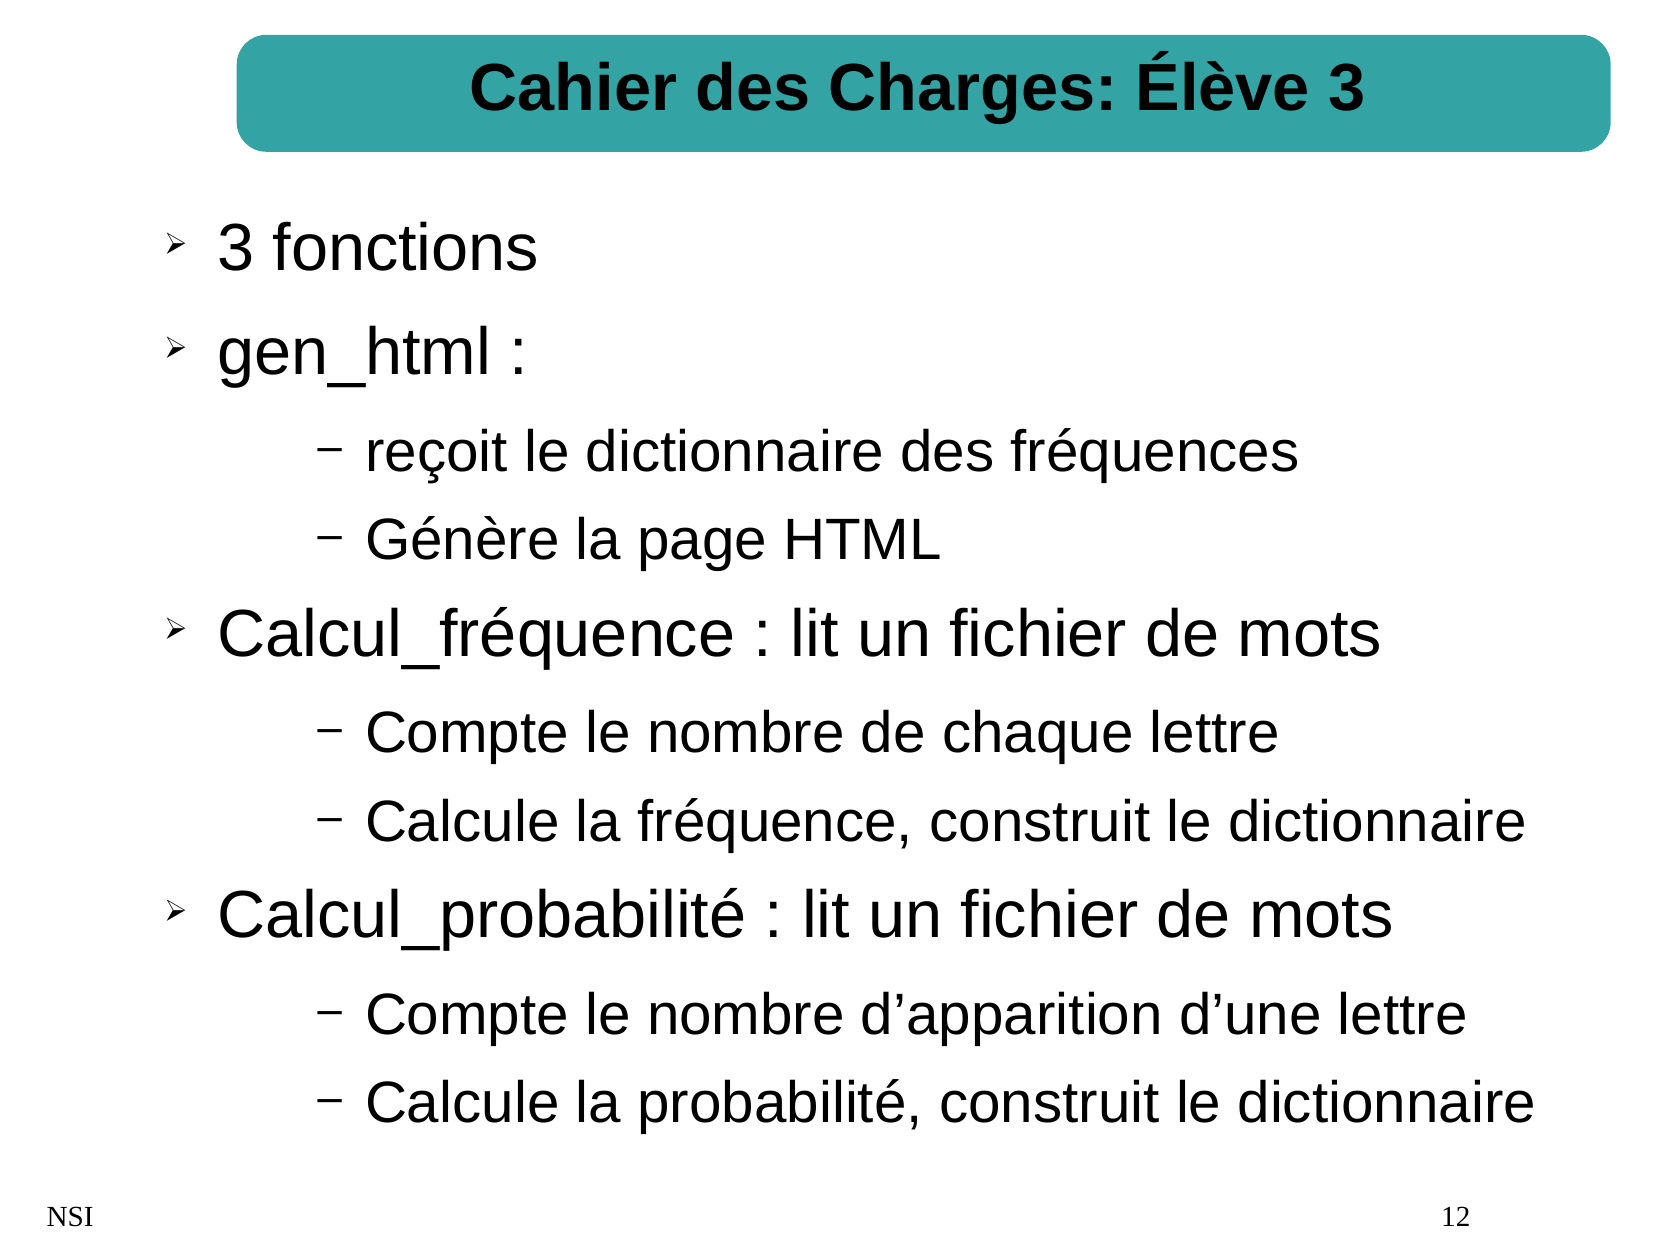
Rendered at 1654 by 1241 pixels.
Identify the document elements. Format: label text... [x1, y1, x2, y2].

list 3 fonctions gen_html : reçoit le dictionnaire des fréquences Génère la page HTML Calcul_fréquence : lit un fichier de mots Compte le nombre de chaque lettre Calcule la fréquence, construit le dictionnaire Calcul_probabilité : lit un fichier de mots Compte le nombre d’apparition d’une lettre Calcule la probabilité, construit le dictionnaire [128, 209, 1587, 1140]
title Cahier des Charges: Élève 3 [238, 37, 1598, 137]
